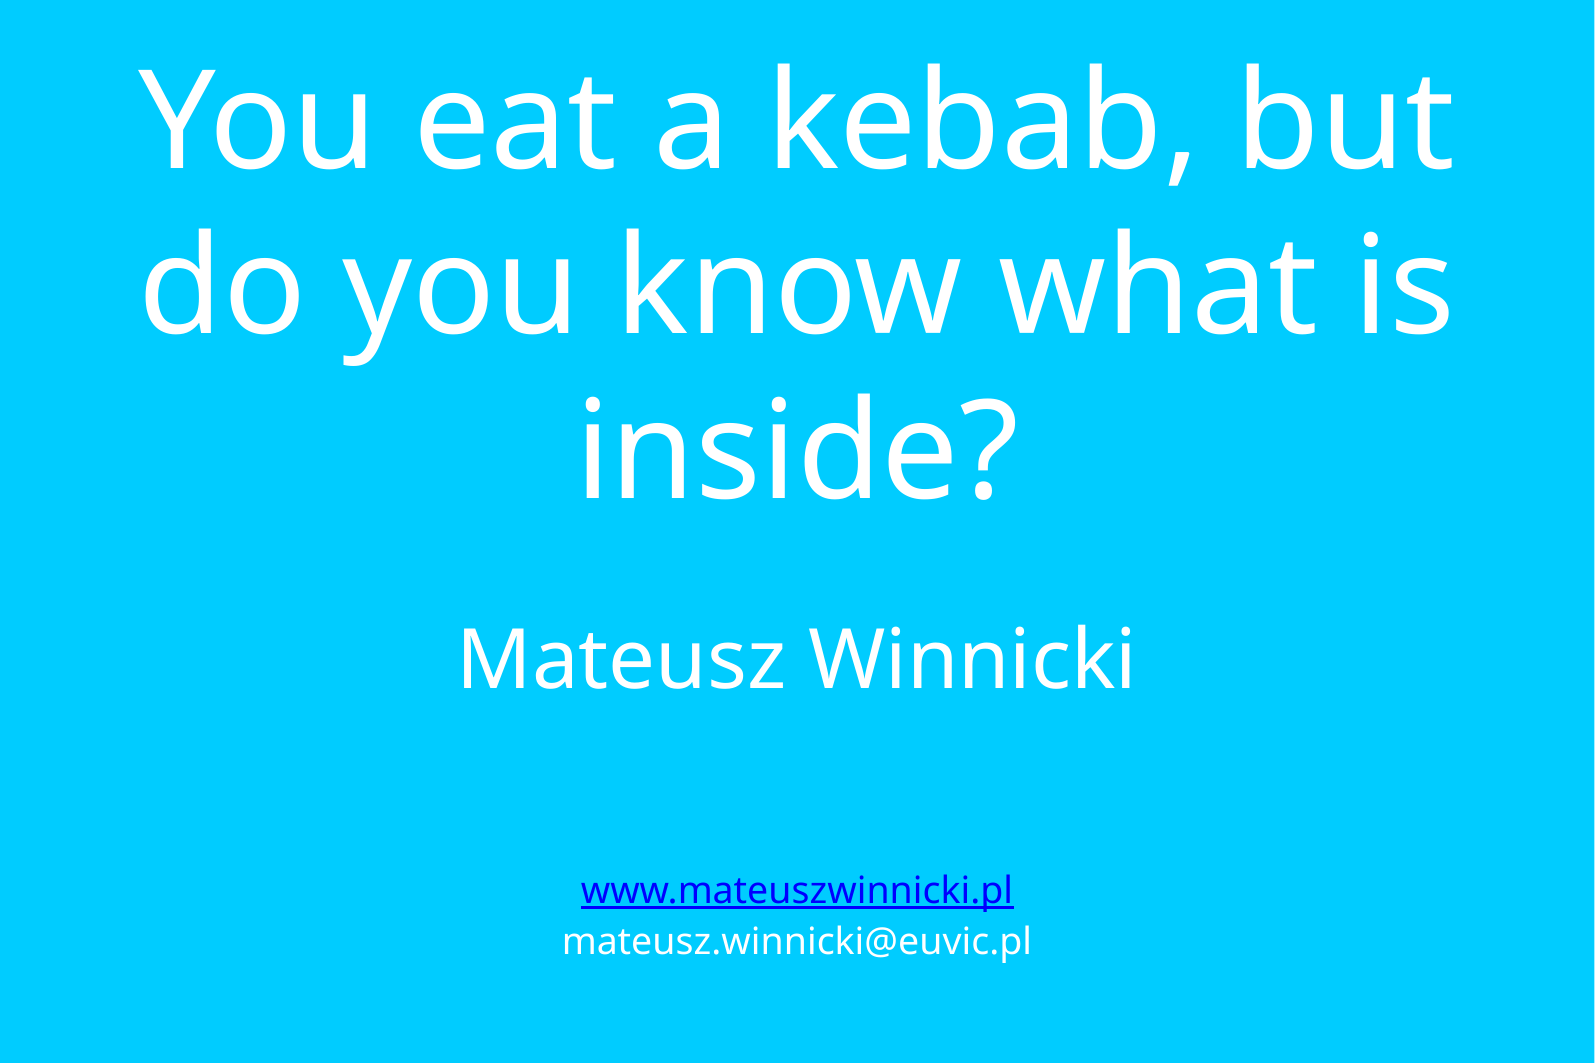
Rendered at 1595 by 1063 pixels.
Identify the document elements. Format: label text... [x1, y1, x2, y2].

text_box You eat a kebab, but do you know what is inside? Mateusz Winnicki www.mateuszwinnicki.pl mateusz.winnicki@euvic.pl [79, 42, 1515, 951]
